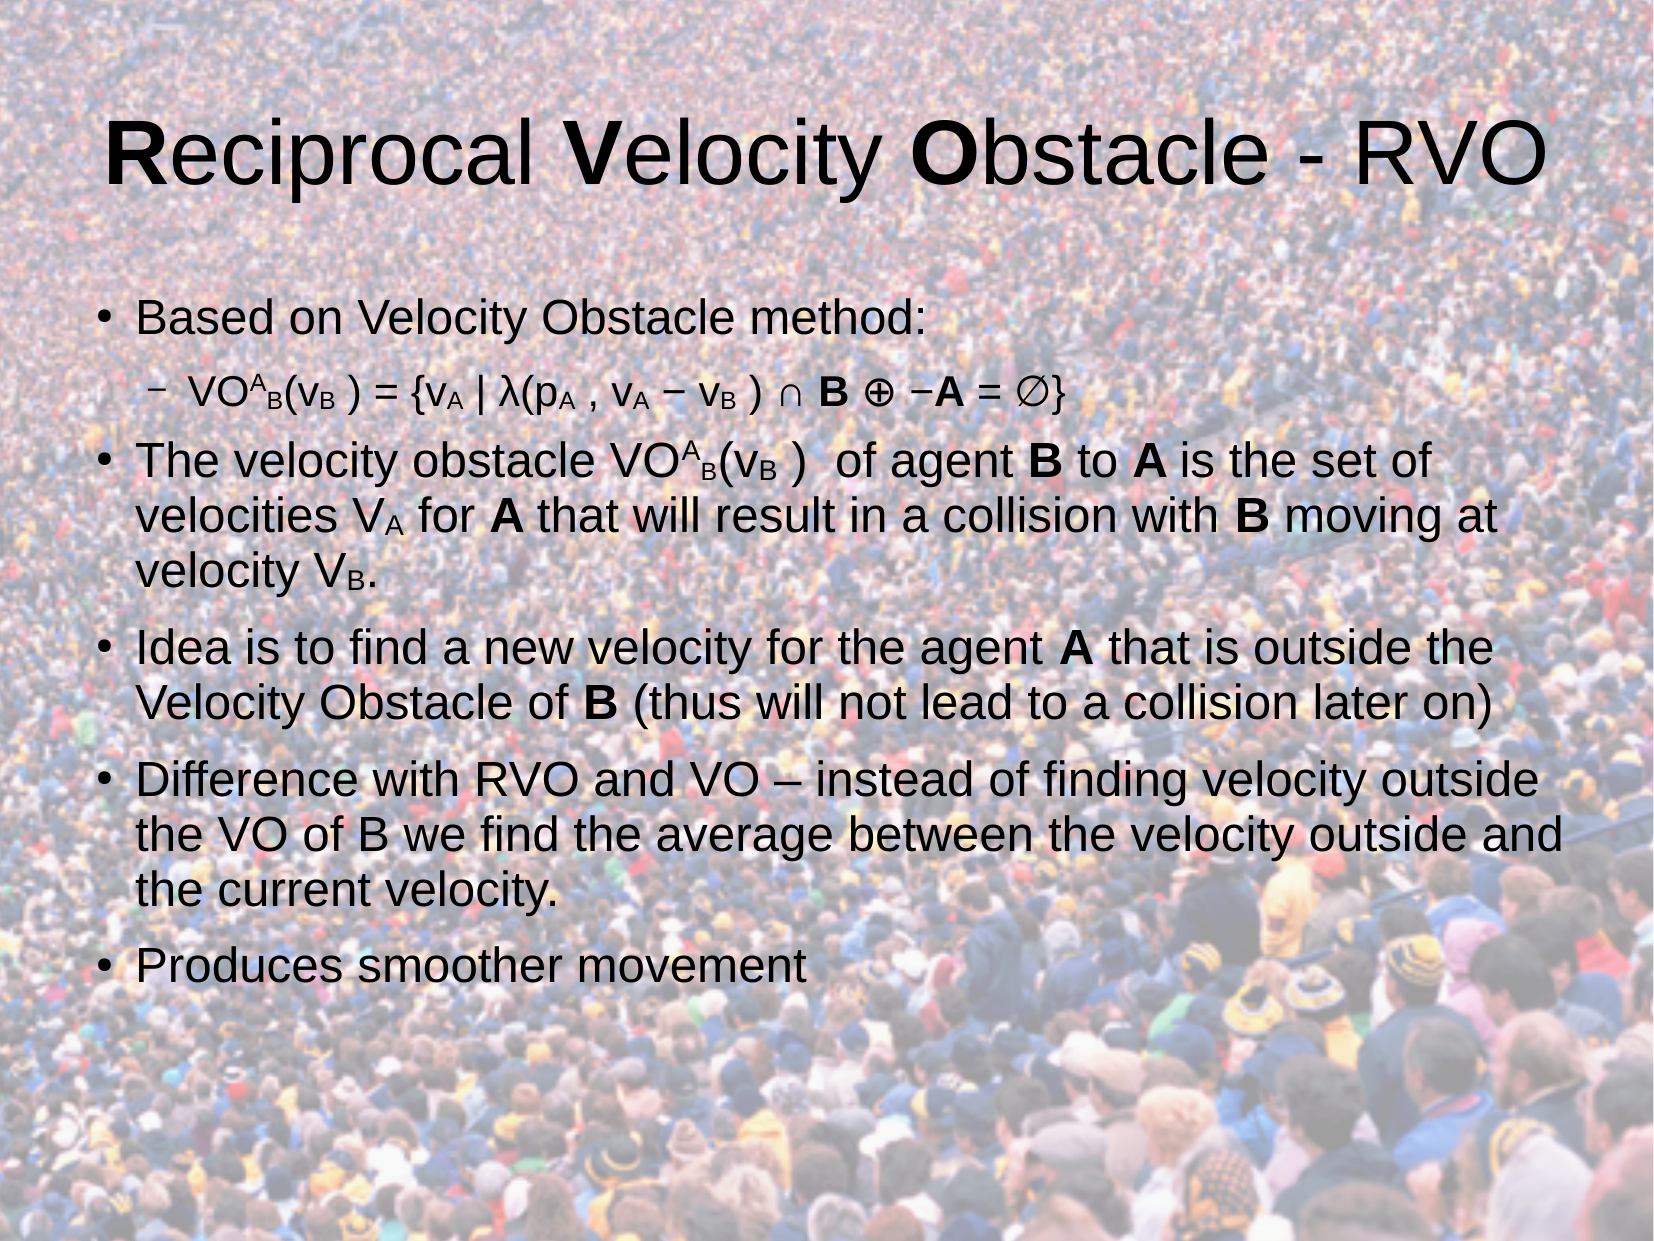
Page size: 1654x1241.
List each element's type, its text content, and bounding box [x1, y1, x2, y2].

picture [0, 0, 1654, 1241]
list Based on Velocity Obstacle method: VOAB(vB ) = {vA | λ(pA , vA − vB ) ∩ B ⊕ −A = ∅} The velocity obstacle VOAB(vB ) of agent B to A is the set of velocities VA for A that will result in a collision with B moving at velocity VB. Idea is to find a new velocity for the agent A that is outside the Velocity Obstacle of B (thus will not lead to a collision later on) Difference with RVO and VO – instead of finding velocity outside the VO of B we find the average between the velocity outside and the current velocity. Produces smoother movement [82, 290, 1571, 1010]
title Reciprocal Velocity Obstacle - RVO [82, 49, 1571, 257]
